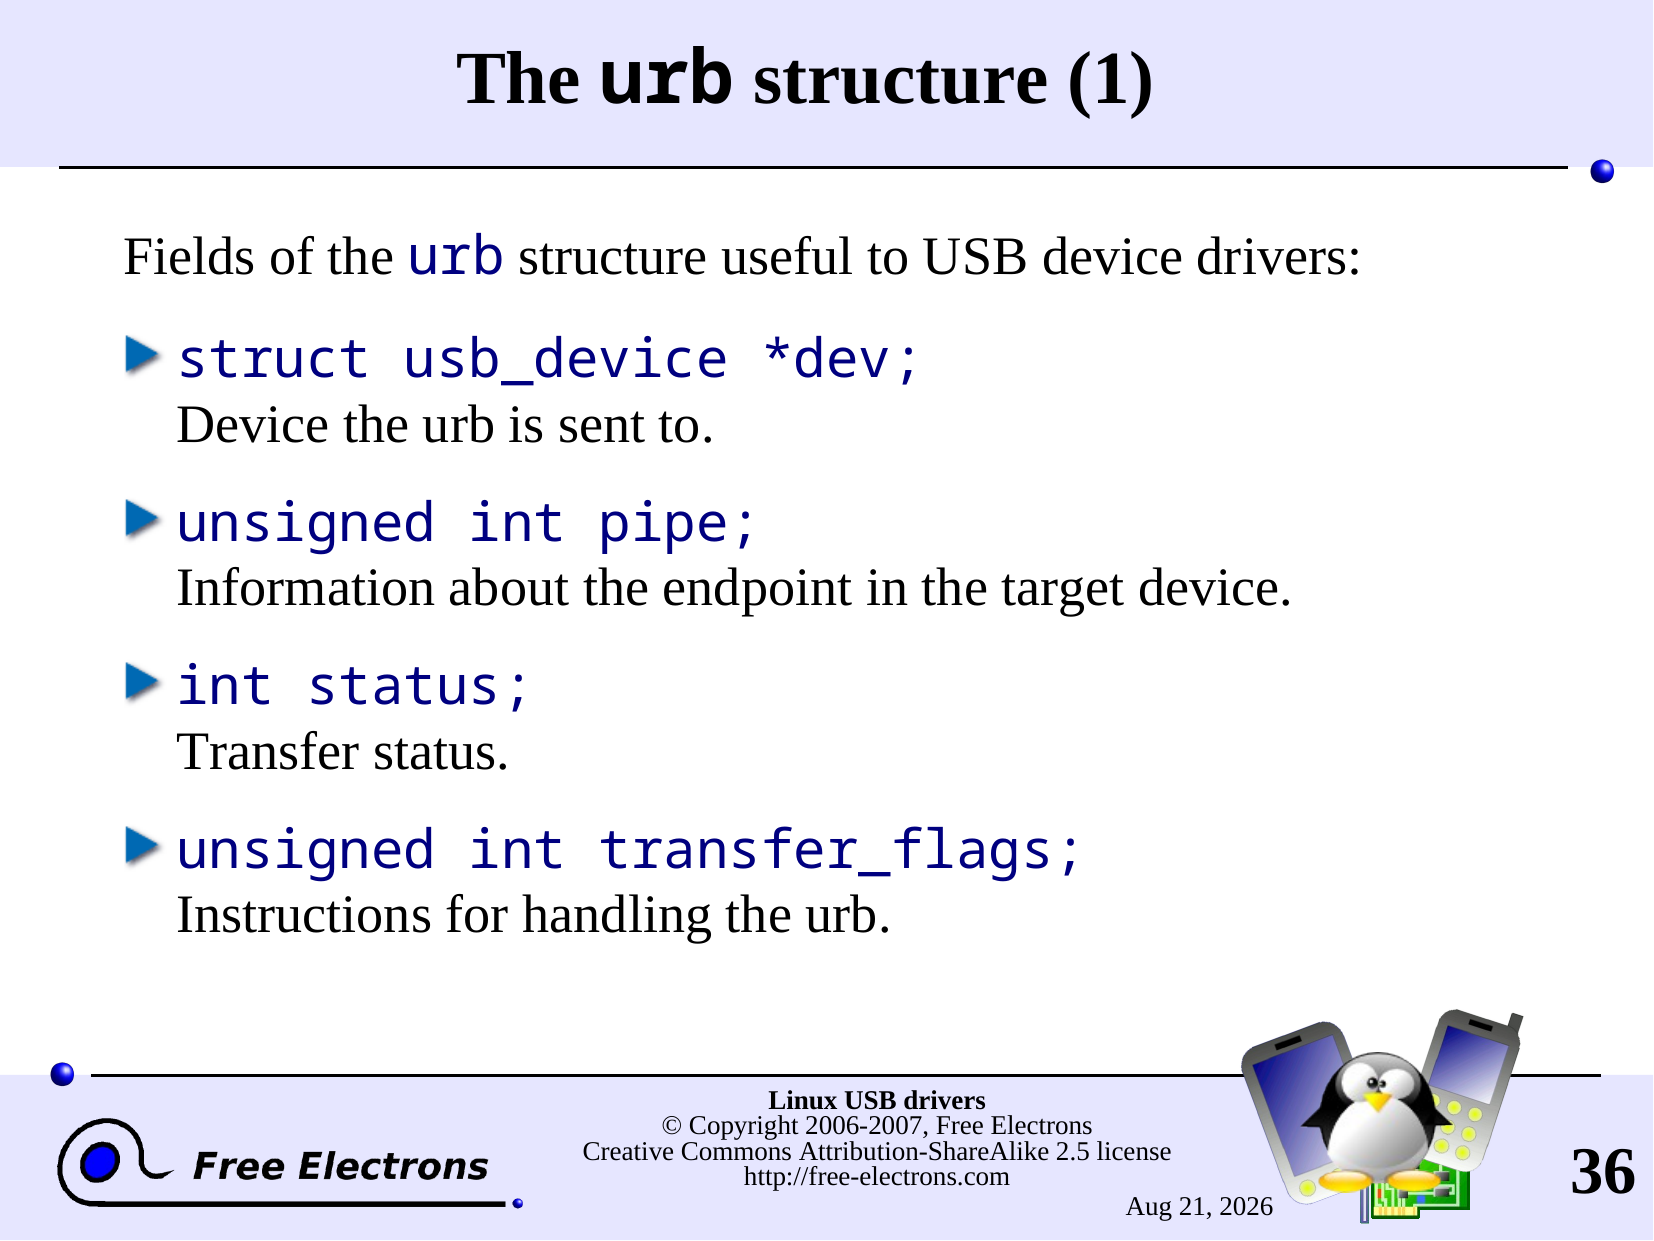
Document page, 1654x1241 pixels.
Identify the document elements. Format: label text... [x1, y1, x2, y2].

list Fields of the urb structure useful to USB device drivers: struct usb_device *dev; Device the urb is sent to. unsigned int pipe; Information about the endpoint in the target device. int status; Transfer status. unsigned int transfer_flags; Instructions for handling the urb. [105, 216, 1518, 1066]
picture [50, 1107, 527, 1216]
title The urb structure (1) [60, 25, 1551, 124]
picture [1231, 1007, 1538, 1241]
